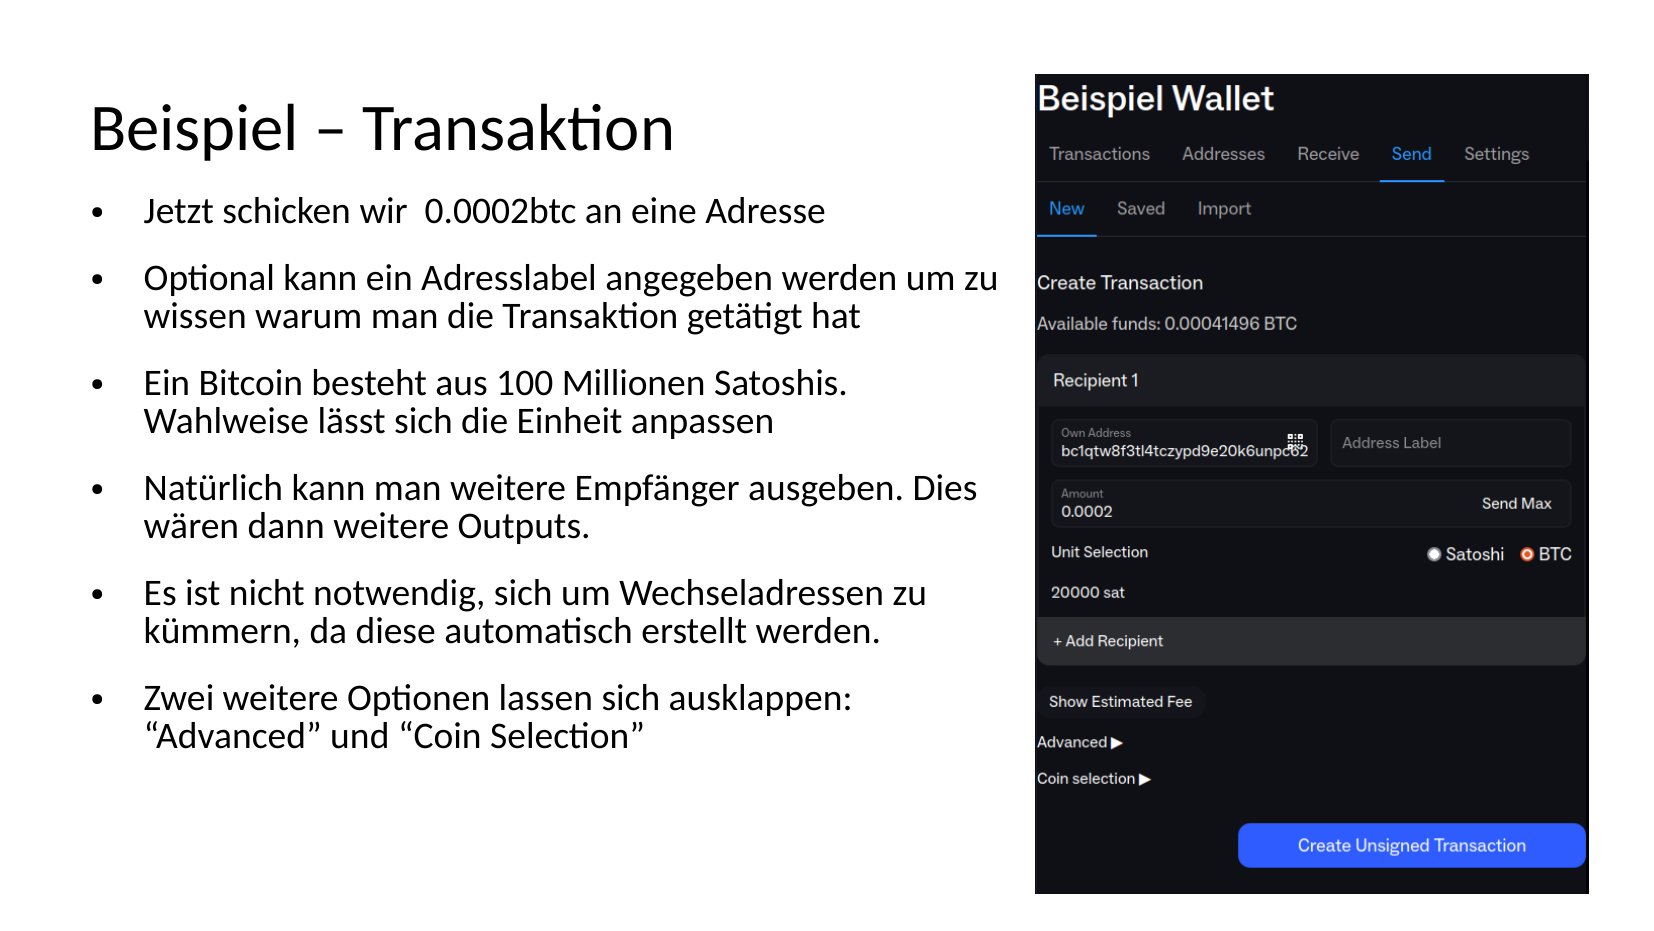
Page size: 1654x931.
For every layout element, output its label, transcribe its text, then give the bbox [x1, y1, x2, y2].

title Beispiel – Transaktion [90, 33, 1410, 234]
picture [1035, 74, 1589, 895]
list Jetzt schicken wir 0.0002btc an eine Adresse Optional kann ein Adresslabel angegeben werden um zu wissen warum man die Transaktion getätigt hat Ein Bitcoin besteht aus 100 Millionen Satoshis. Wahlweise lässt sich die Einheit anpassen Natürlich kann man weitere Empfänger ausgeben. Dies wären dann weitere Outputs. Es ist nicht notwendig, sich um Wechseladressen zu kümmern, da diese automatisch erstellt werden. Zwei weitere Optionen lassen sich ausklappen: “Advanced” und “Coin Selection” [72, 195, 1006, 887]
